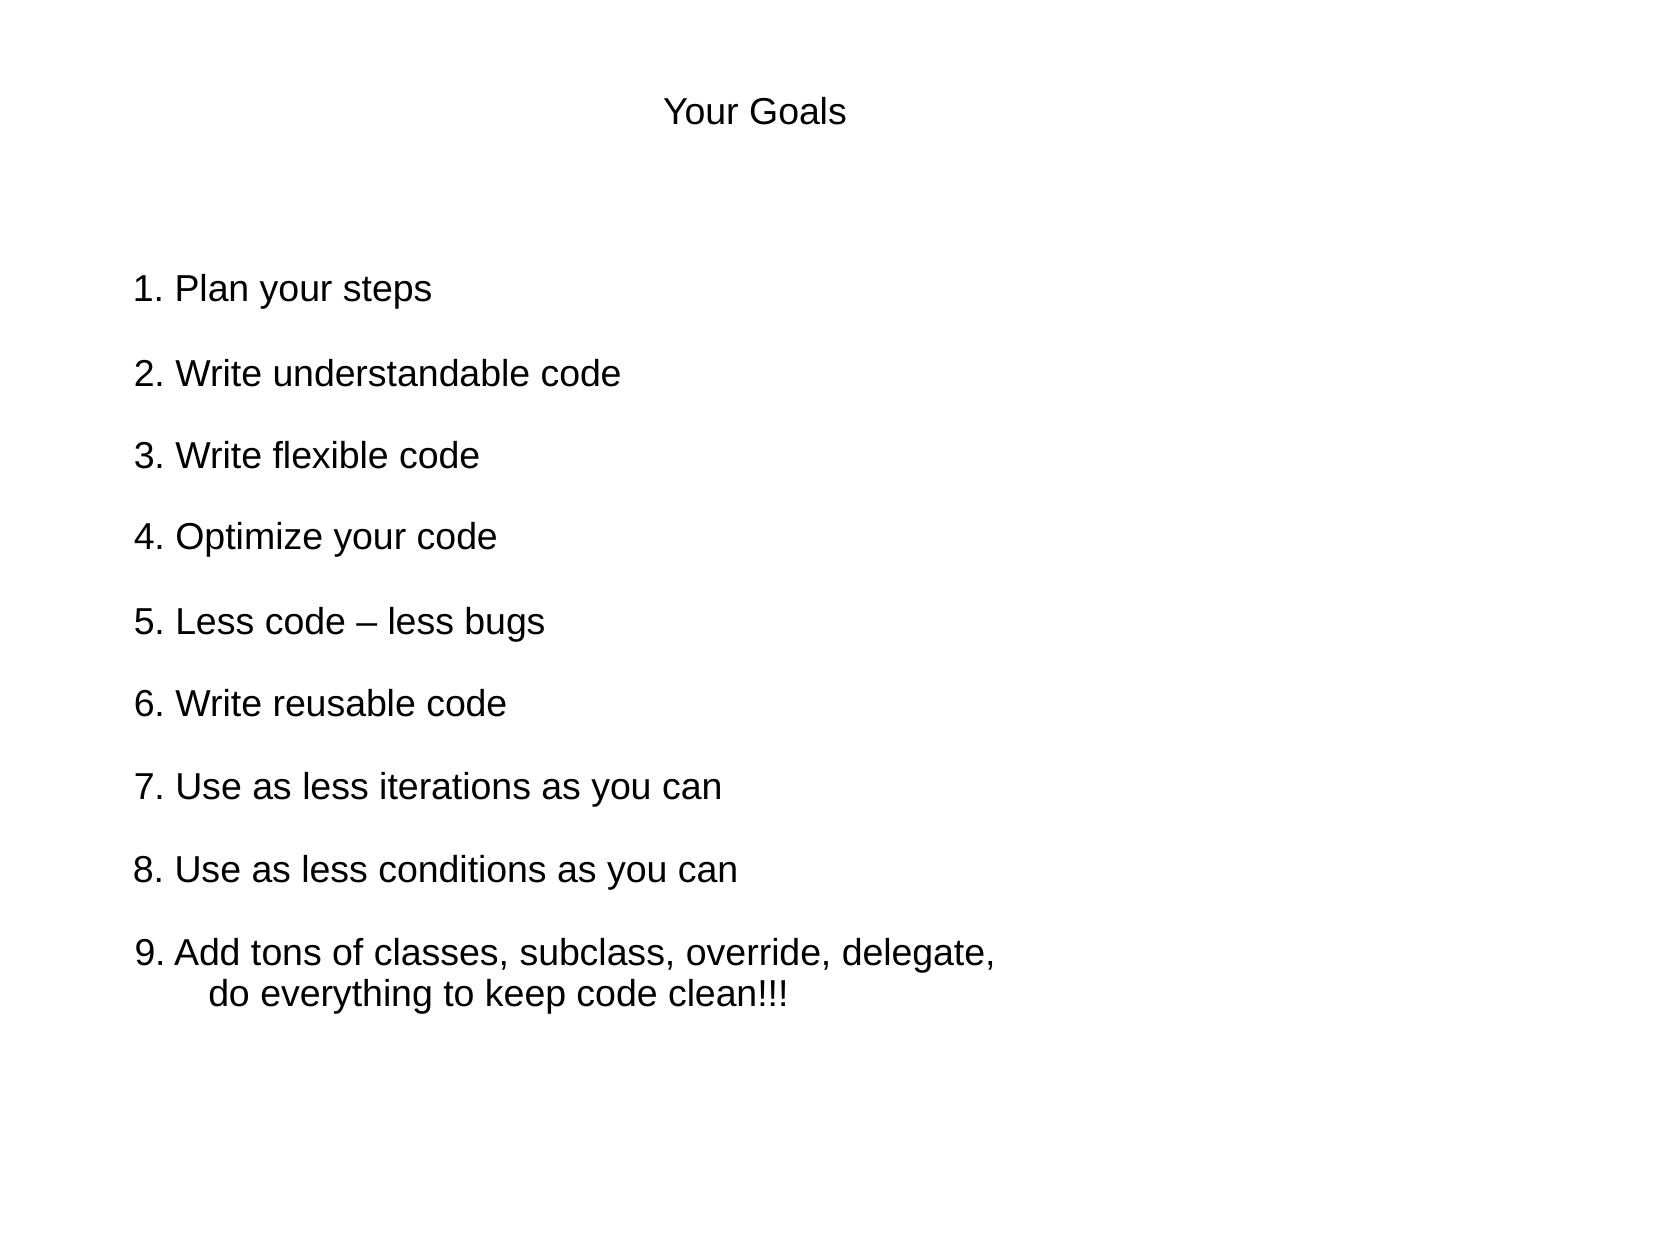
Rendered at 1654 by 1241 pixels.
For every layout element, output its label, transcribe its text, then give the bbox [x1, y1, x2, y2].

text_box 5. Less code – less bugs [118, 592, 562, 650]
text_box Your Goals [648, 82, 863, 140]
text_box 4. Optimize your code [118, 507, 514, 565]
text_box 8. Use as less conditions as you can [118, 840, 755, 898]
text_box 3. Write flexible code [118, 427, 497, 485]
text_box 1. Plan your steps [118, 259, 448, 317]
text_box 9. Add tons of classes, subclass, override, delegate, do everything to keep code clean!!! [119, 923, 1023, 1023]
text_box 6. Write reusable code [118, 675, 524, 733]
text_box 7. Use as less iterations as you can [118, 758, 739, 815]
text_box 2. Write understandable code [118, 344, 638, 402]
